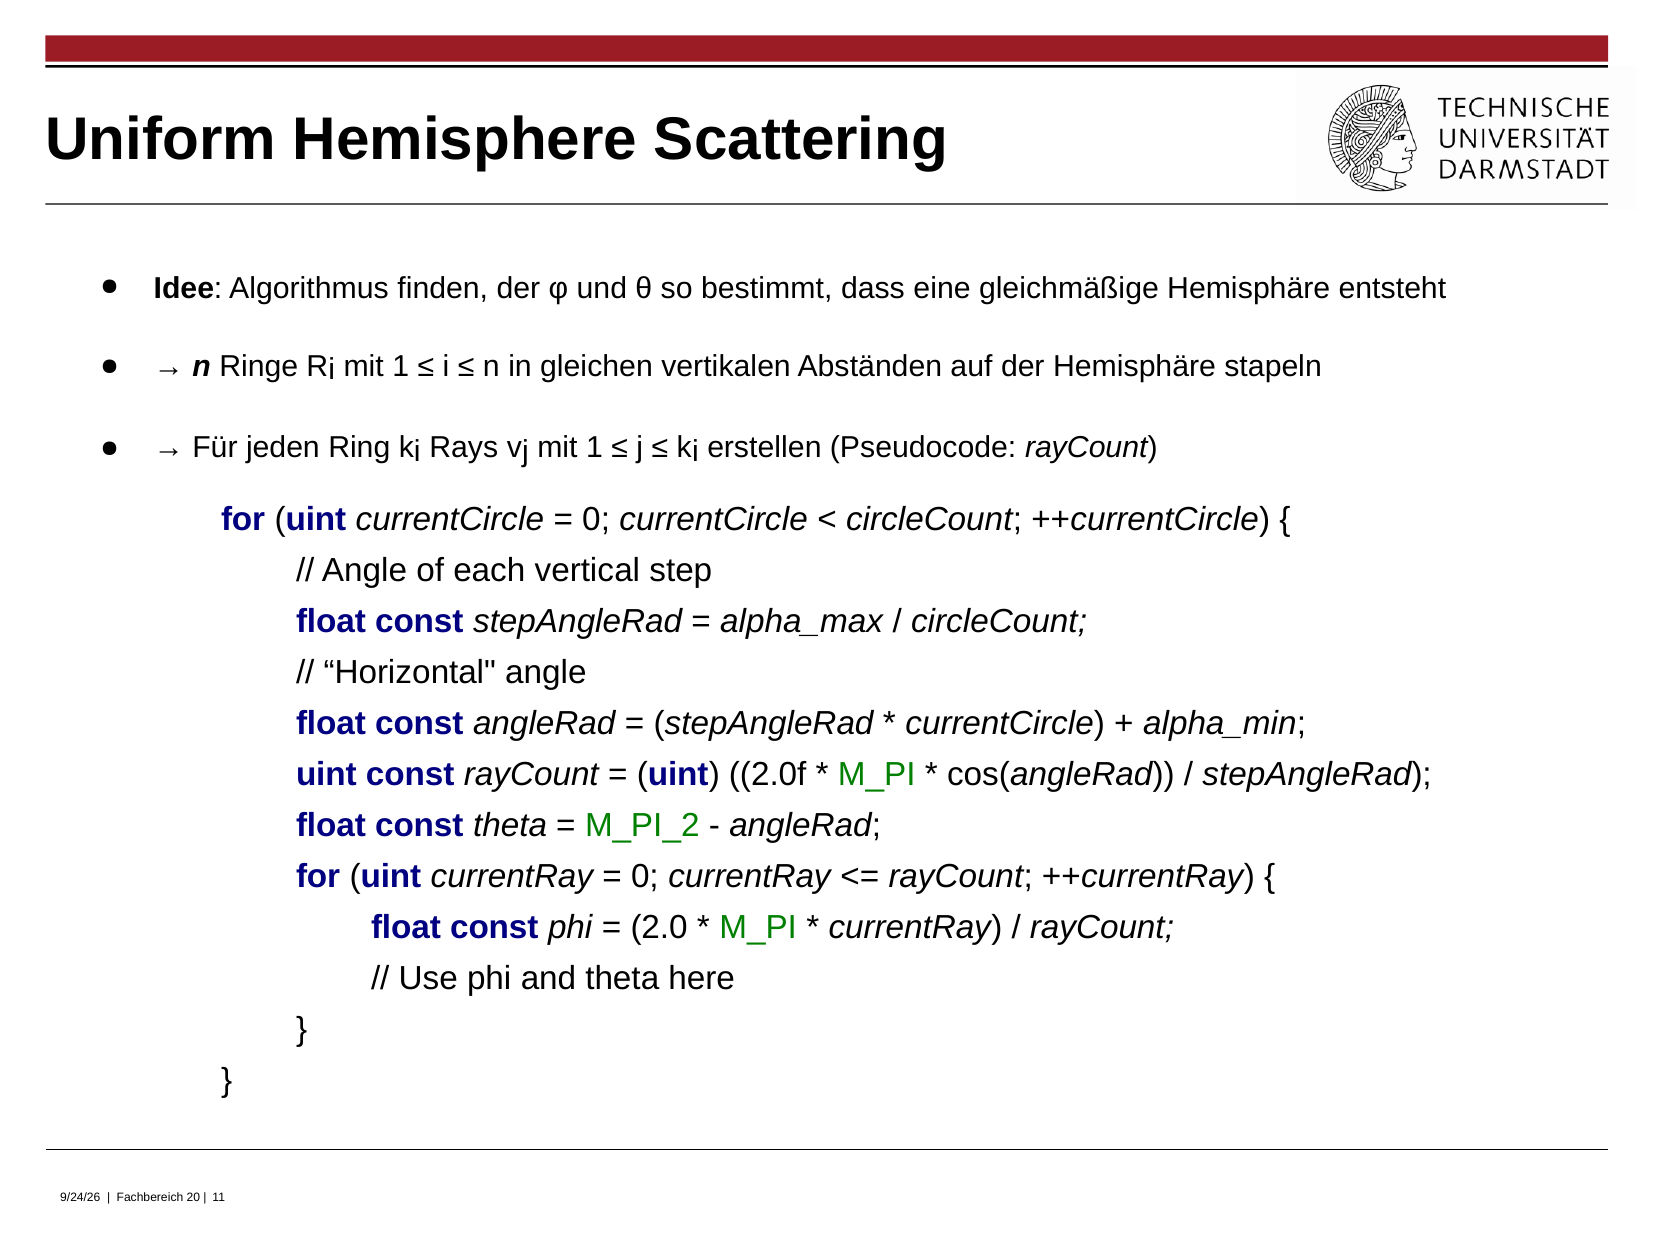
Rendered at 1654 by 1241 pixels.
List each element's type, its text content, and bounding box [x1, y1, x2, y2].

list Idee: Algorithmus finden, der φ und θ so bestimmt, dass eine gleichmäßige Hemisphäre entsteht → n Ringe Ri mit 1 ≤ i ≤ n in gleichen vertikalen Abständen auf der Hemisphäre stapeln → Für jeden Ring ki Rays vj mit 1 ≤ j ≤ ki erstellen (Pseudocode: rayCount) [82, 260, 1571, 1021]
text_box for (uint currentCircle = 0; currentCircle < circleCount; ++currentCircle) { // Angle of each vertical step float const stepAngleRad = alpha_max / circleCount; // “Horizontal" angle float const angleRad = (stepAngleRad * currentCircle) + alpha_min; uint const rayCount = (uint) ((2.0f * M_PI * cos(angleRad)) / stepAngleRad); float const theta = M_PI_2 - angleRad; for (uint currentRay = 0; currentRay <= rayCount; ++currentRay) { float const phi = (2.0 * M_PI * currentRay) / rayCount; // Use phi and theta here } } [206, 500, 1511, 1107]
picture [1296, 66, 1636, 210]
title Uniform Hemisphere Scattering [45, 48, 1247, 200]
